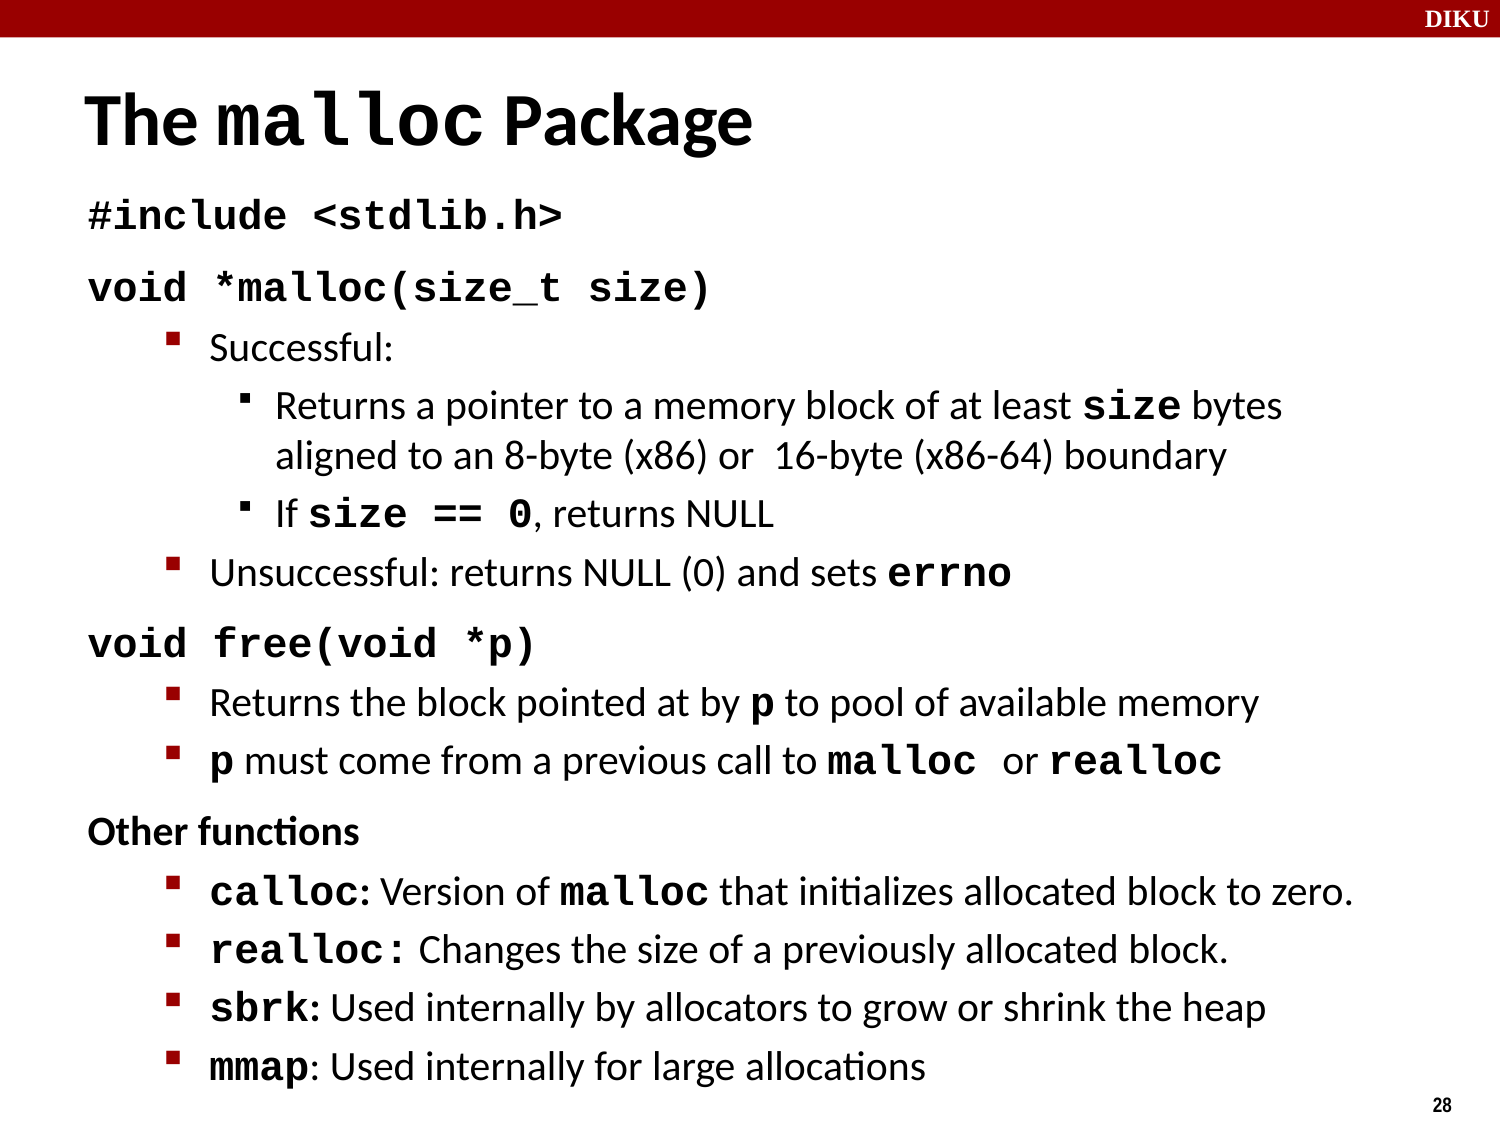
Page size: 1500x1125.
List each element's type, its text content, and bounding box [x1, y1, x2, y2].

text_box The malloc Package [69, 68, 1045, 163]
text_box #include <stdlib.h> void *malloc(size_t size) Successful: Returns a pointer to a memory block of at least size bytes aligned to an 8-byte (x86) or 16-byte (x86-64) boundary If size == 0, returns NULL Unsuccessful: returns NULL (0) and sets errno void free(void *p) Returns the block pointed at by p to pool of available memory p must come from a previous call to malloc or realloc Other functions calloc: Version of malloc that initializes allocated block to zero. realloc: Changes the size of a previously allocated block. sbrk: Used internally by allocators to grow or shrink the heap mmap: Used internally for large allocations [72, 184, 1488, 1085]
